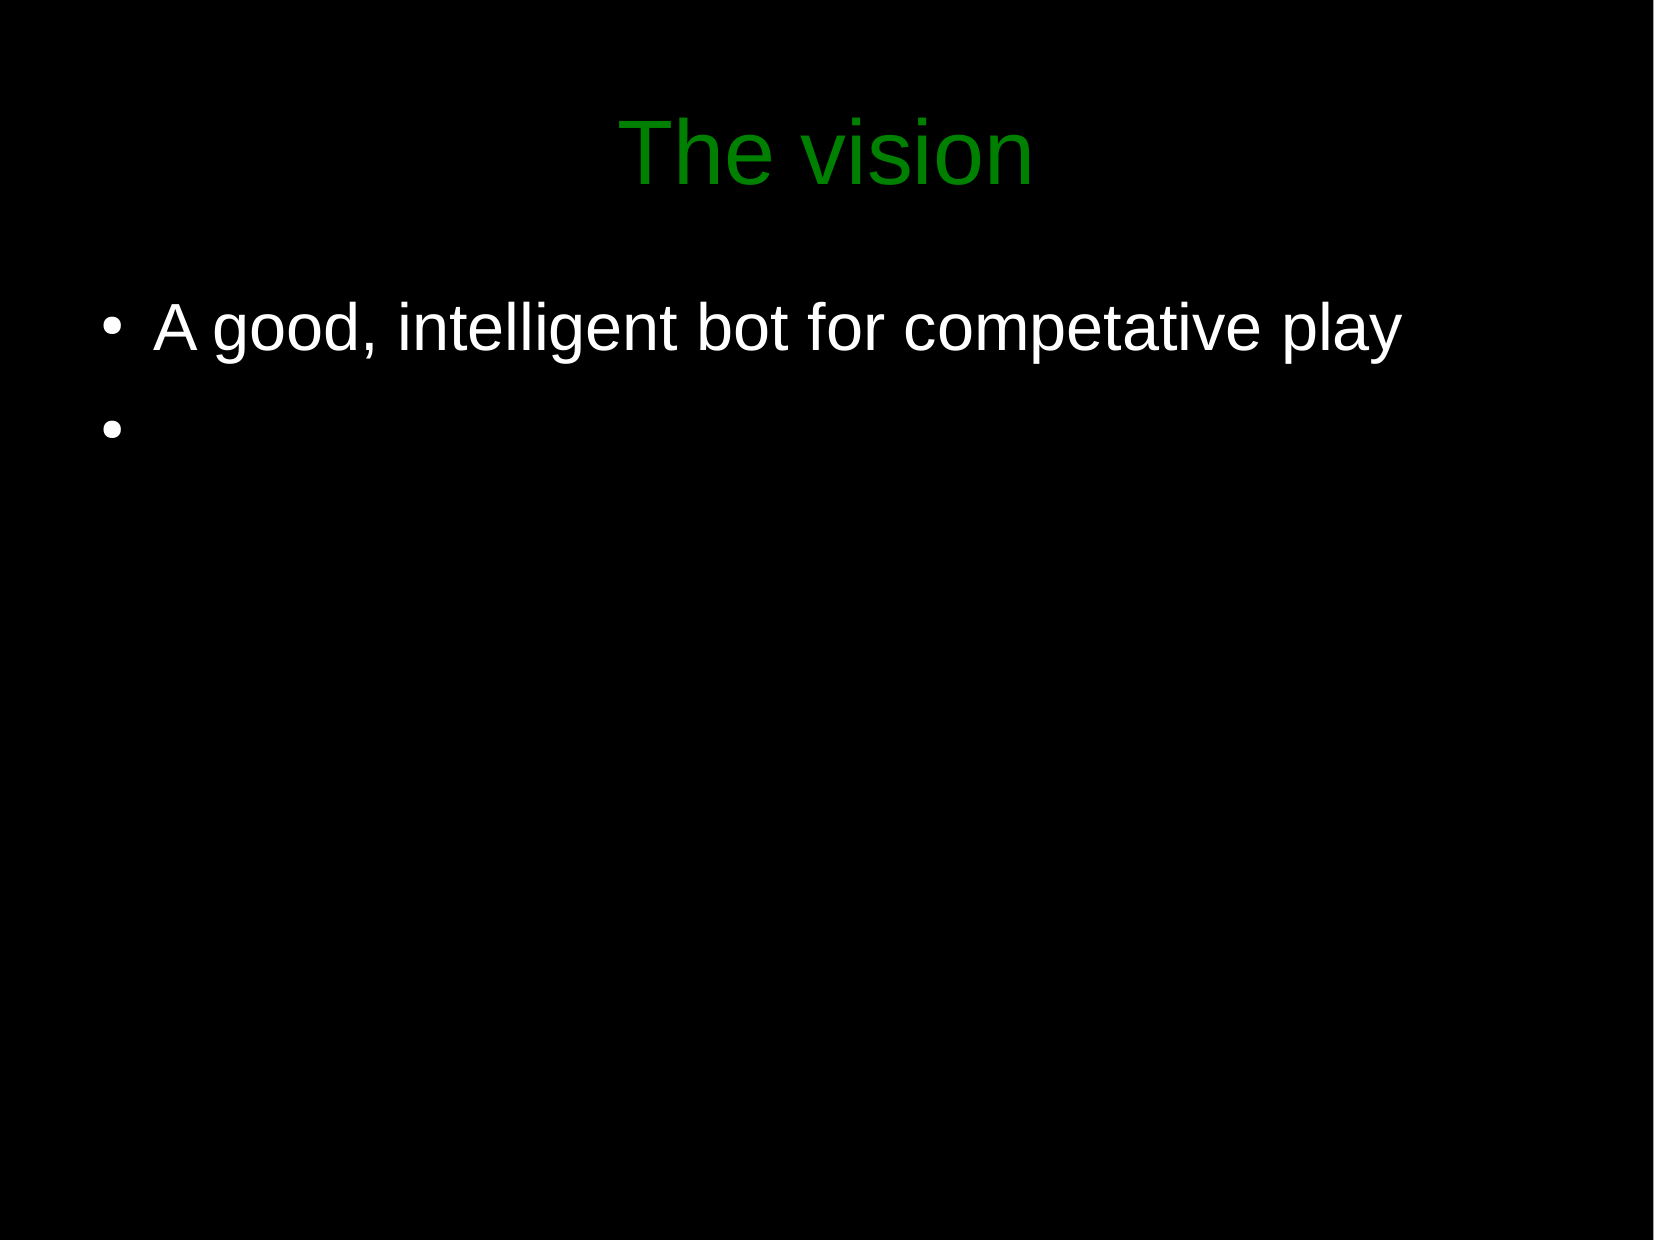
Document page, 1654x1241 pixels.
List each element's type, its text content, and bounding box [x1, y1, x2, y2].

list A good, intelligent bot for competative play [82, 290, 1571, 1010]
title The vision [82, 49, 1571, 257]
